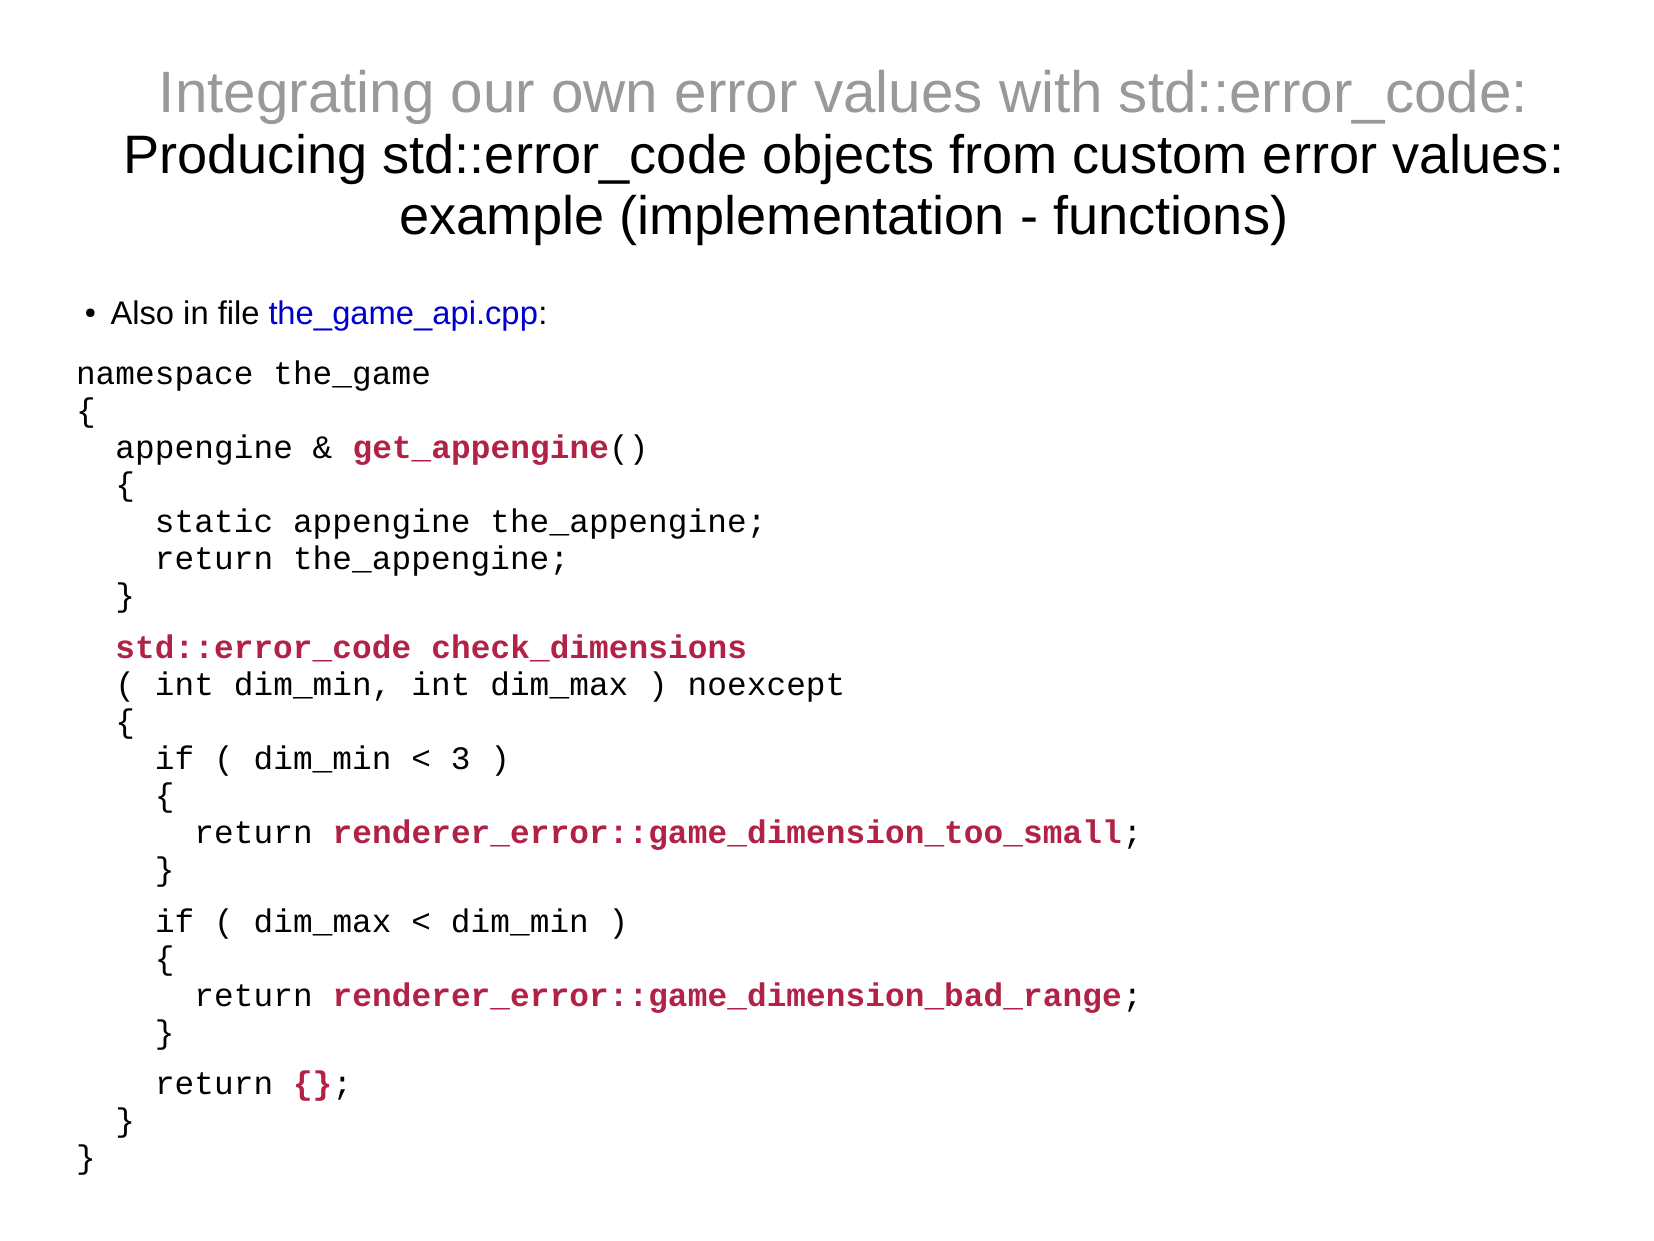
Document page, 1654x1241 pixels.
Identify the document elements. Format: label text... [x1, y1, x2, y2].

list Also in file the_game_api.cpp: namespace the_game { appengine & get_appengine() { static appengine the_appengine; return the_appengine; } std::error_code check_dimensions ( int dim_min, int dim_max ) noexcept { if ( dim_min < 3 ) { return renderer_error::game_dimension_too_small; } if ( dim_max < dim_min ) { return renderer_error::game_dimension_bad_range; } return {}; } } [75, 295, 1565, 1193]
title Integrating our own error values with std::error_code: Producing std::error_code objects from custom error values: example (implementation - functions) [82, 49, 1571, 257]
